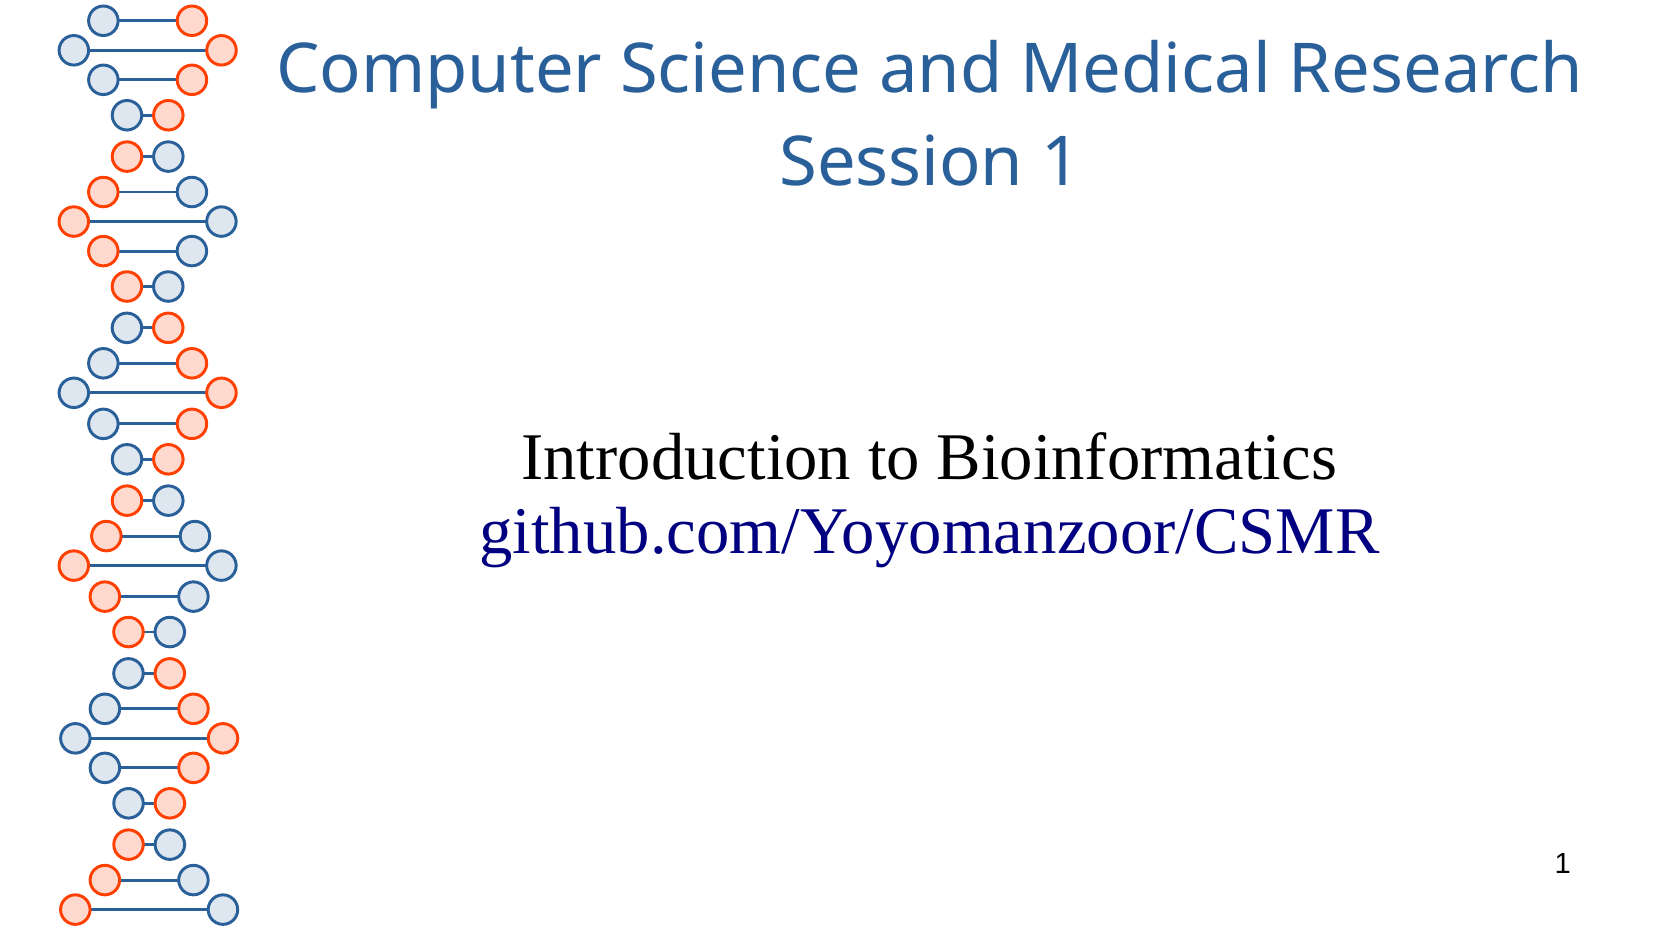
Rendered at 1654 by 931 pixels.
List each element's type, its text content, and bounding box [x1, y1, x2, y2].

title Computer Science and Medical Research Session 1 [265, 0, 1595, 224]
subtitle Introduction to Bioinformatics github.com/Yoyomanzoor/CSMR [265, 224, 1595, 764]
